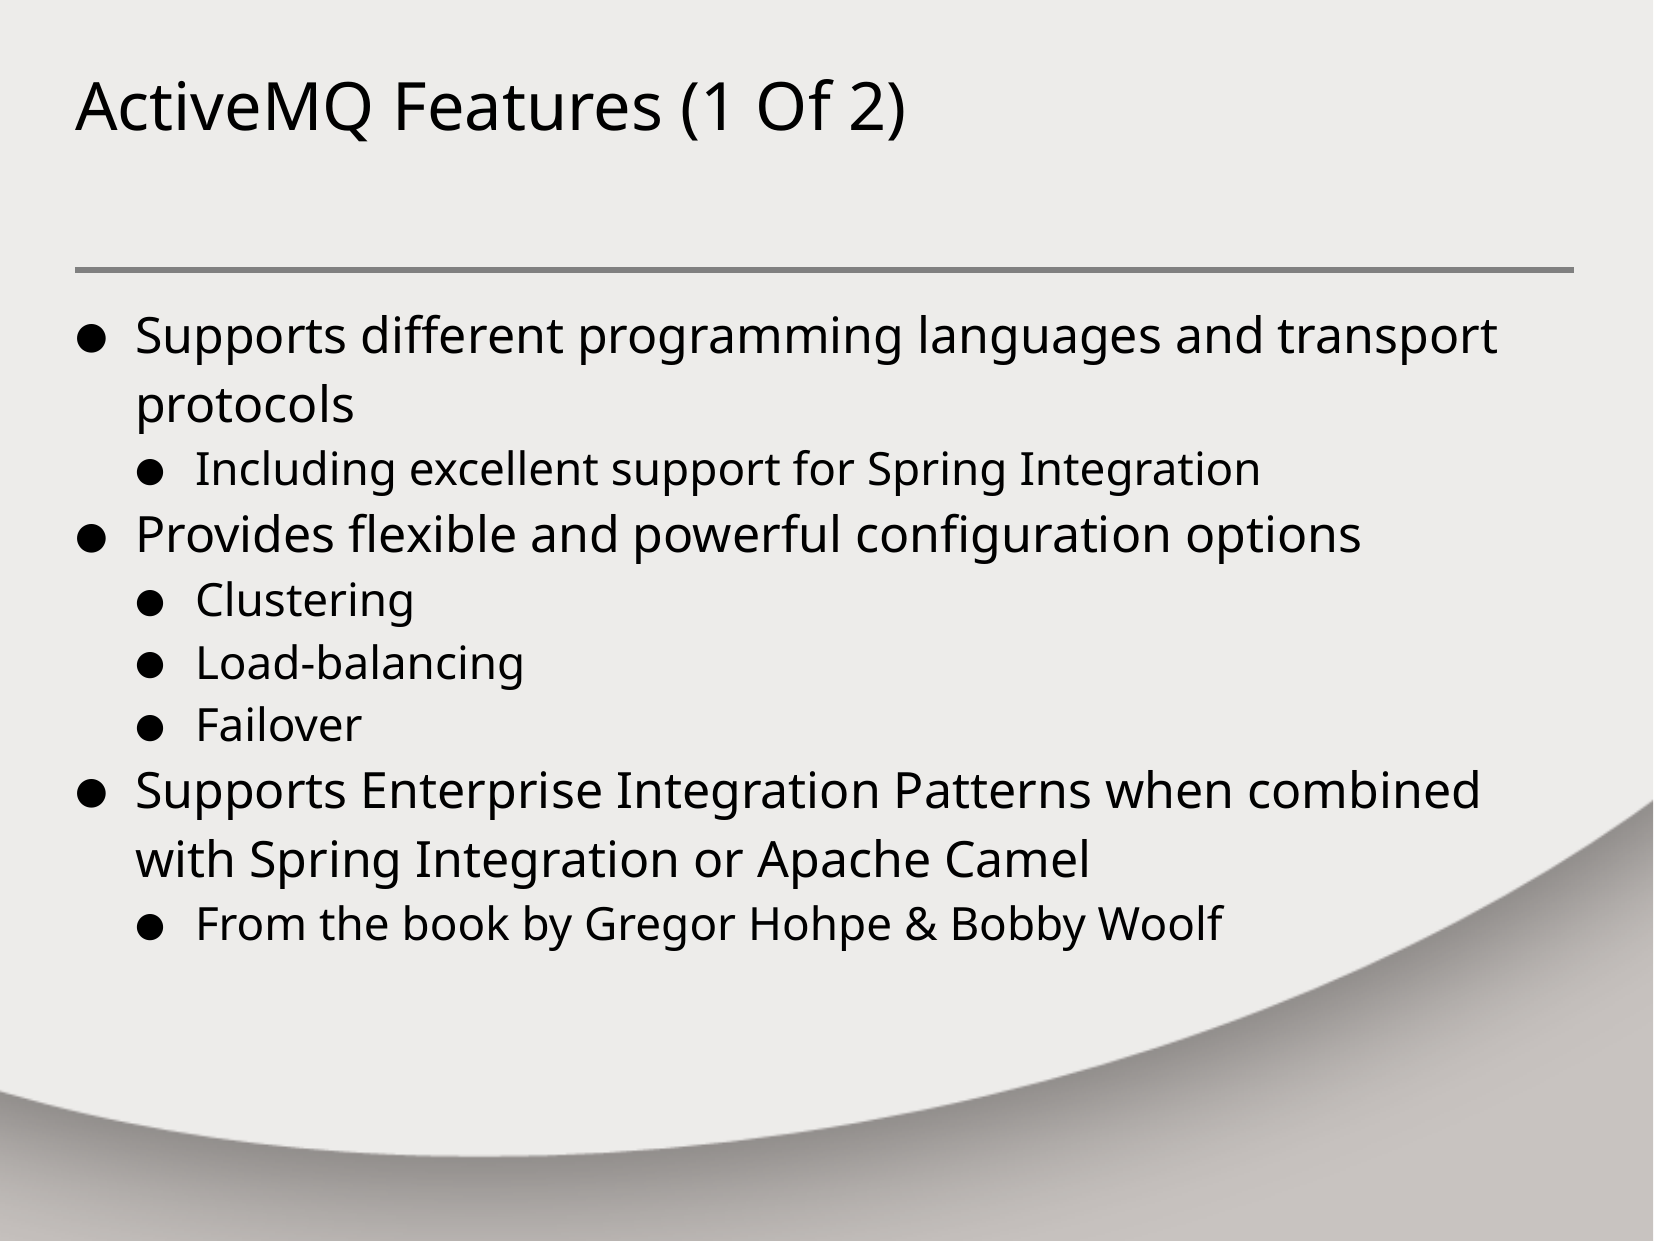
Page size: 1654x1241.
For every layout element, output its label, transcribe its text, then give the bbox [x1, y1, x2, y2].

list Supports different programming languages and transport protocols Including excellent support for Spring Integration Provides flexible and powerful configuration options Clustering Load-balancing Failover Supports Enterprise Integration Patterns when combined with Spring Integration or Apache Camel From the book by Gregor Hohpe & Bobby Woolf [75, 300, 1576, 1163]
picture [0, 0, 1654, 1241]
title ActiveMQ Features (1 Of 2) [75, 75, 1576, 226]
